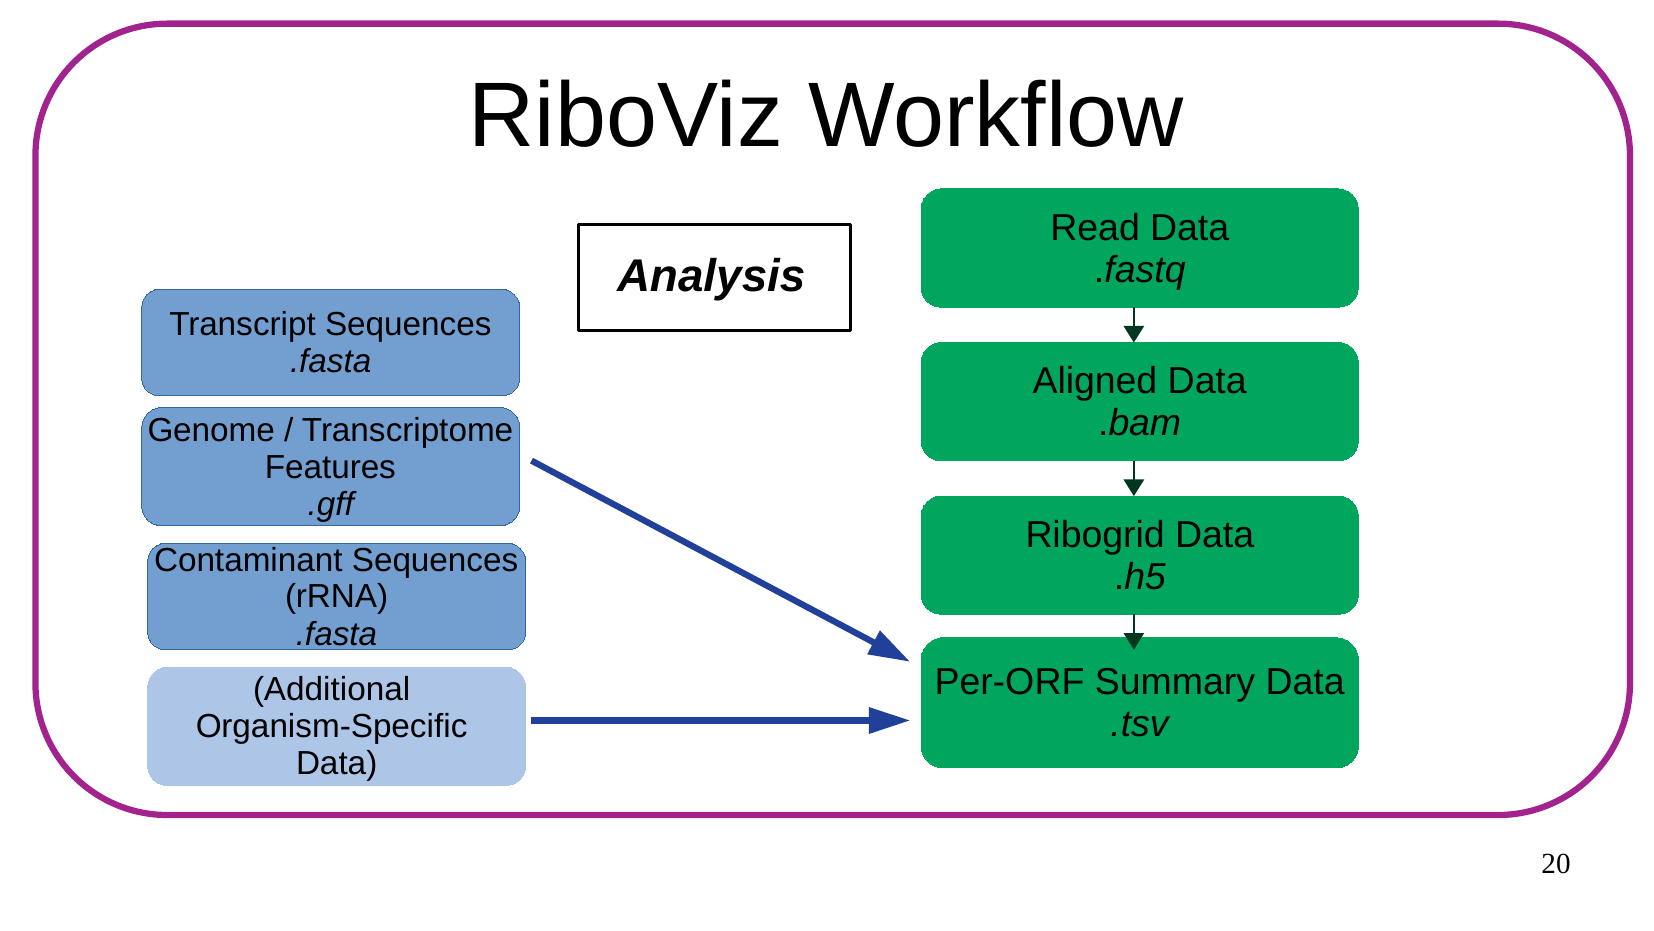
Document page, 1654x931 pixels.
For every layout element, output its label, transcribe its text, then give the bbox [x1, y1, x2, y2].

text_box Read Data .fastq [921, 188, 1359, 308]
text_box Ribogrid Data .h5 [921, 496, 1359, 615]
text_box Genome / Transcriptome Features .gff [141, 407, 520, 526]
text_box (Additional Organism-Specific Data) [147, 667, 526, 786]
text_box Aligned Data .bam [921, 342, 1359, 461]
text_box Per-ORF Summary Data .tsv [921, 637, 1359, 768]
title RiboViz Workflow [82, 37, 1571, 193]
text_box Transcript Sequences .fasta [141, 289, 520, 396]
text_box Analysis [602, 242, 892, 325]
text_box Contaminant Sequences (rRNA) .fasta [147, 543, 526, 650]
